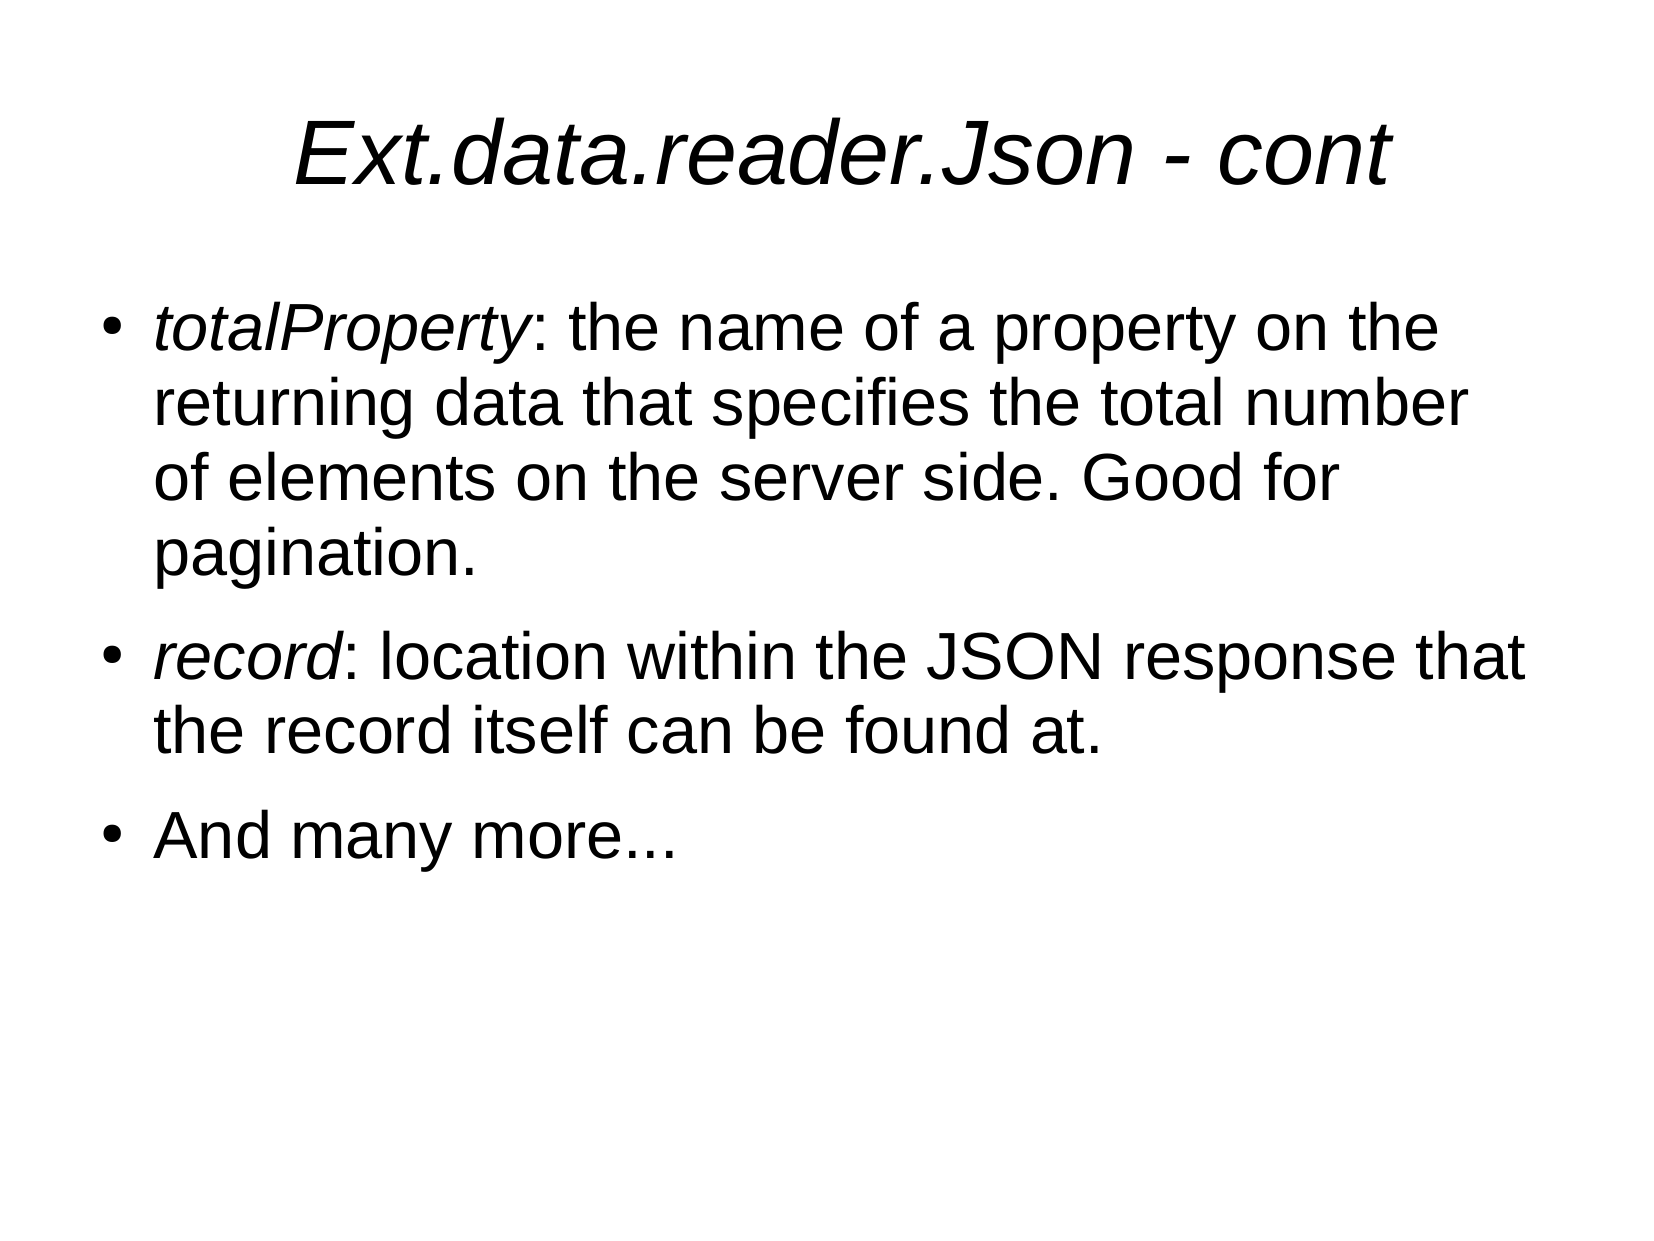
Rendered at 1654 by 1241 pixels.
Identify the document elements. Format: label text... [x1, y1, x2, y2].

list totalProperty: the name of a property on the returning data that specifies the total number of elements on the server side. Good for pagination. record: location within the JSON response that the record itself can be found at. And many more... [82, 290, 1538, 1010]
title Ext.data.reader.Json - cont [82, 49, 1571, 257]
